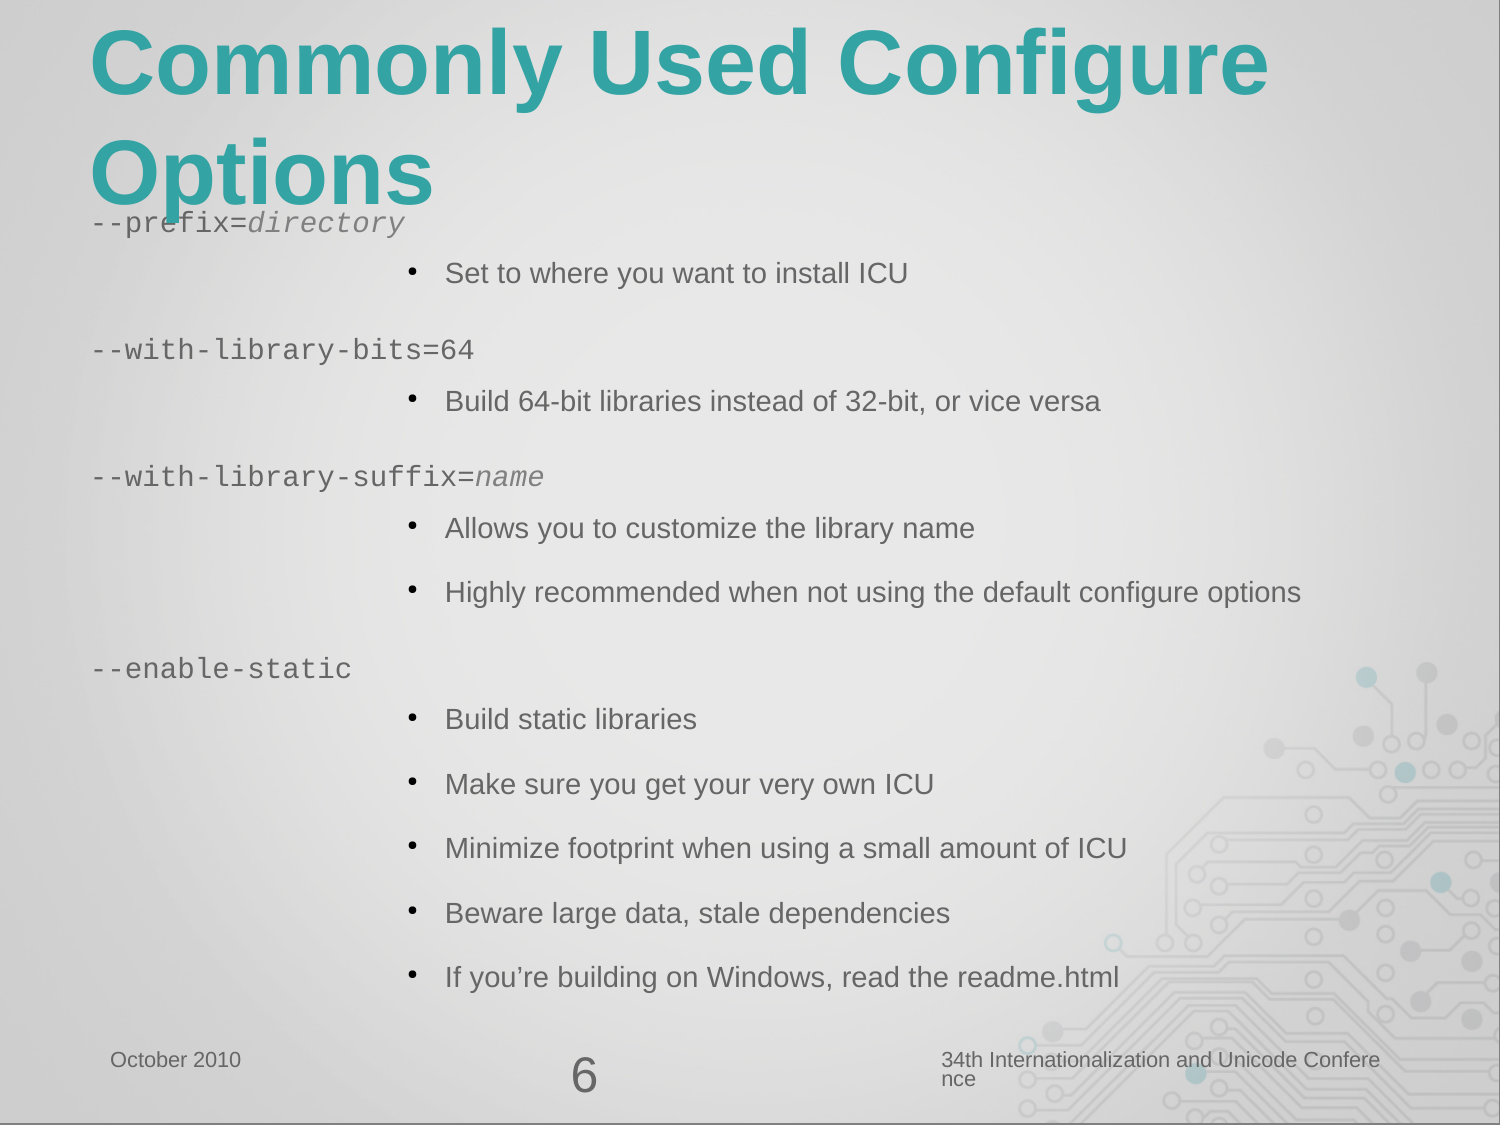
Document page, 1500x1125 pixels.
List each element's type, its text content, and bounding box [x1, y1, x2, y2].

picture [0, 0, 1499, 1123]
list --prefix=directory Set to where you want to install ICU --with-library-bits=64 Build 64-bit libraries instead of 32-bit, or vice versa --with-library-suffix=name Allows you to customize the library name Highly recommended when not using the default configure options --enable-static Build static libraries Make sure you get your very own ICU Minimize footprint when using a small amount of ICU Beware large data, stale dependencies If you’re building on Windows, read the readme.html [75, 231, 1426, 1006]
title Commonly Used Configure Options [75, 0, 1426, 231]
